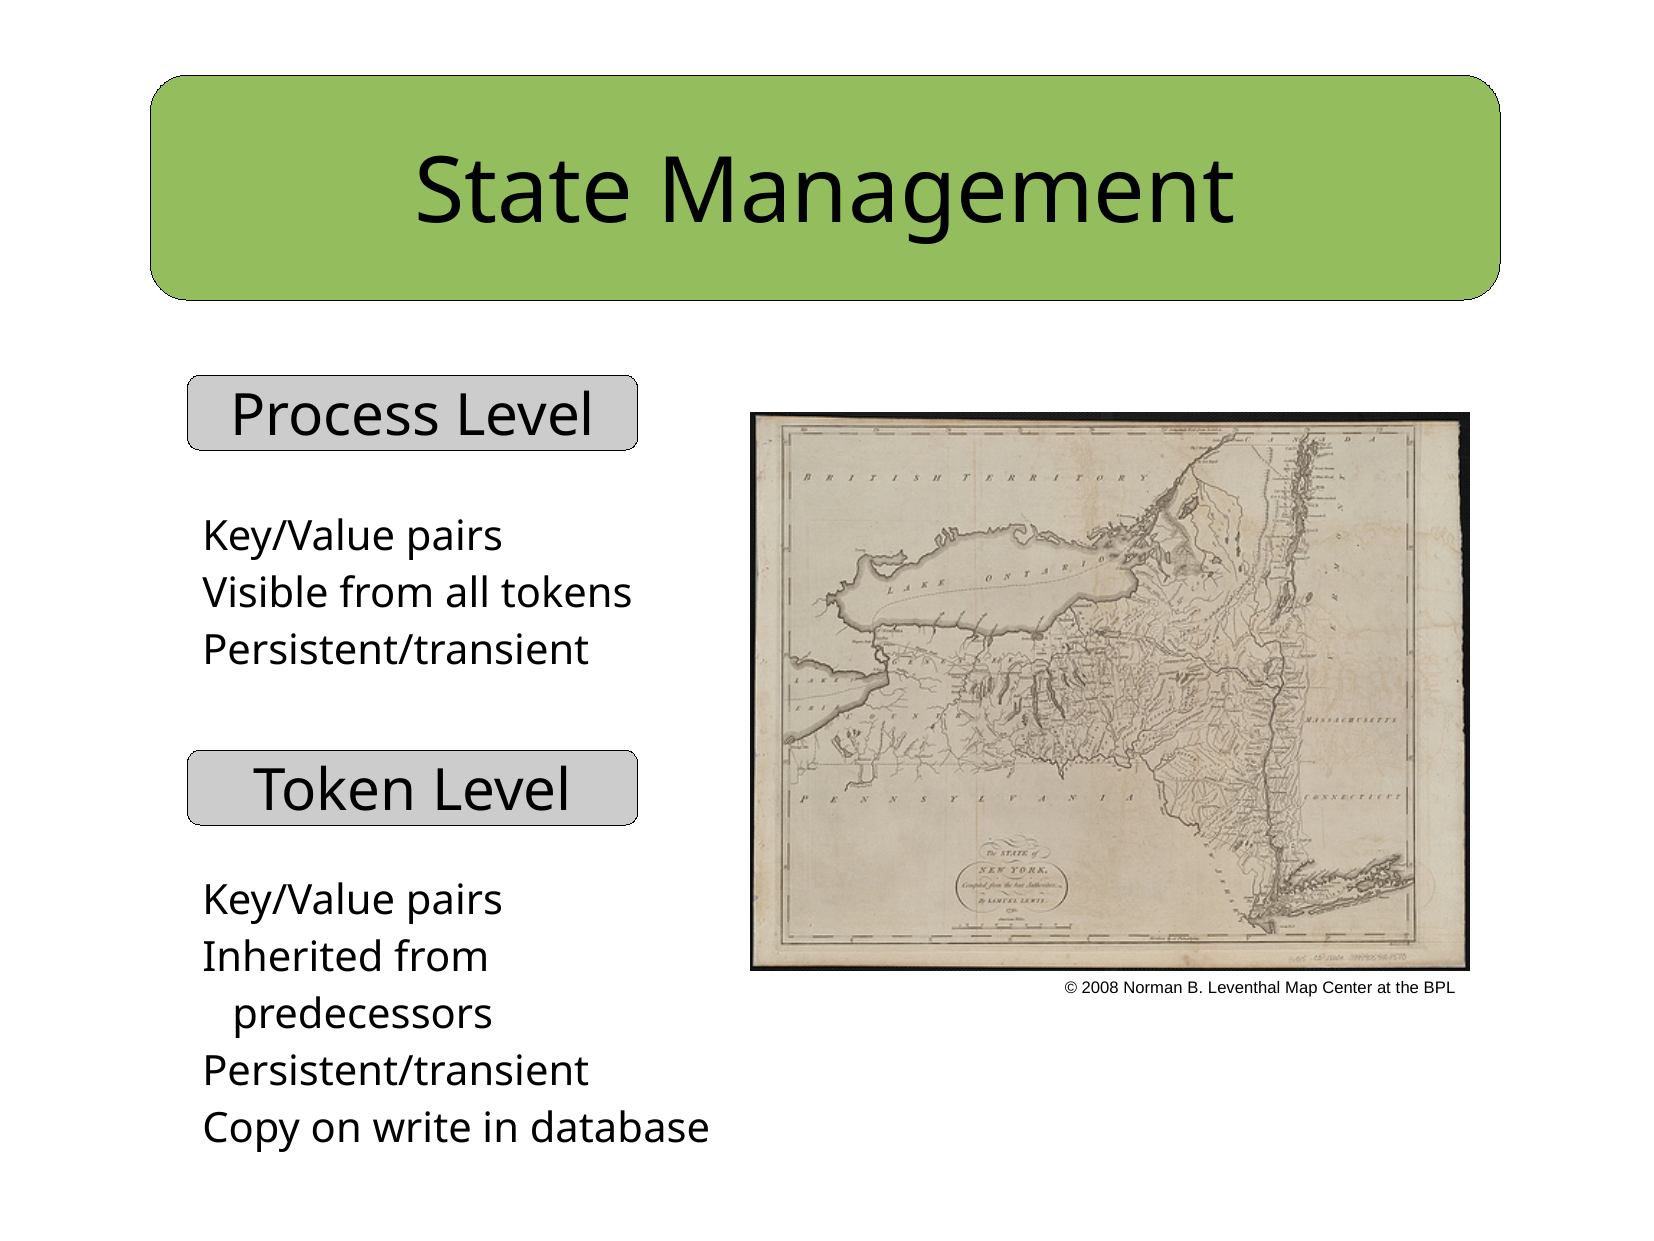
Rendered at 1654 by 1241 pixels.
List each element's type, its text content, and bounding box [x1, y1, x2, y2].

text_box Process Level [187, 375, 638, 451]
text_box Token Level [187, 750, 638, 826]
picture [750, 412, 1470, 972]
text_box State Management [150, 75, 1501, 301]
text_box Key/Value pairs Visible from all tokens Persistent/transient [187, 498, 751, 676]
text_box Key/Value pairs Inherited from predecessors Persistent/transient Copy on write in database [187, 862, 751, 1202]
text_box © 2008 Norman B. Leventhal Map Center at the BPL [1050, 971, 1471, 1013]
